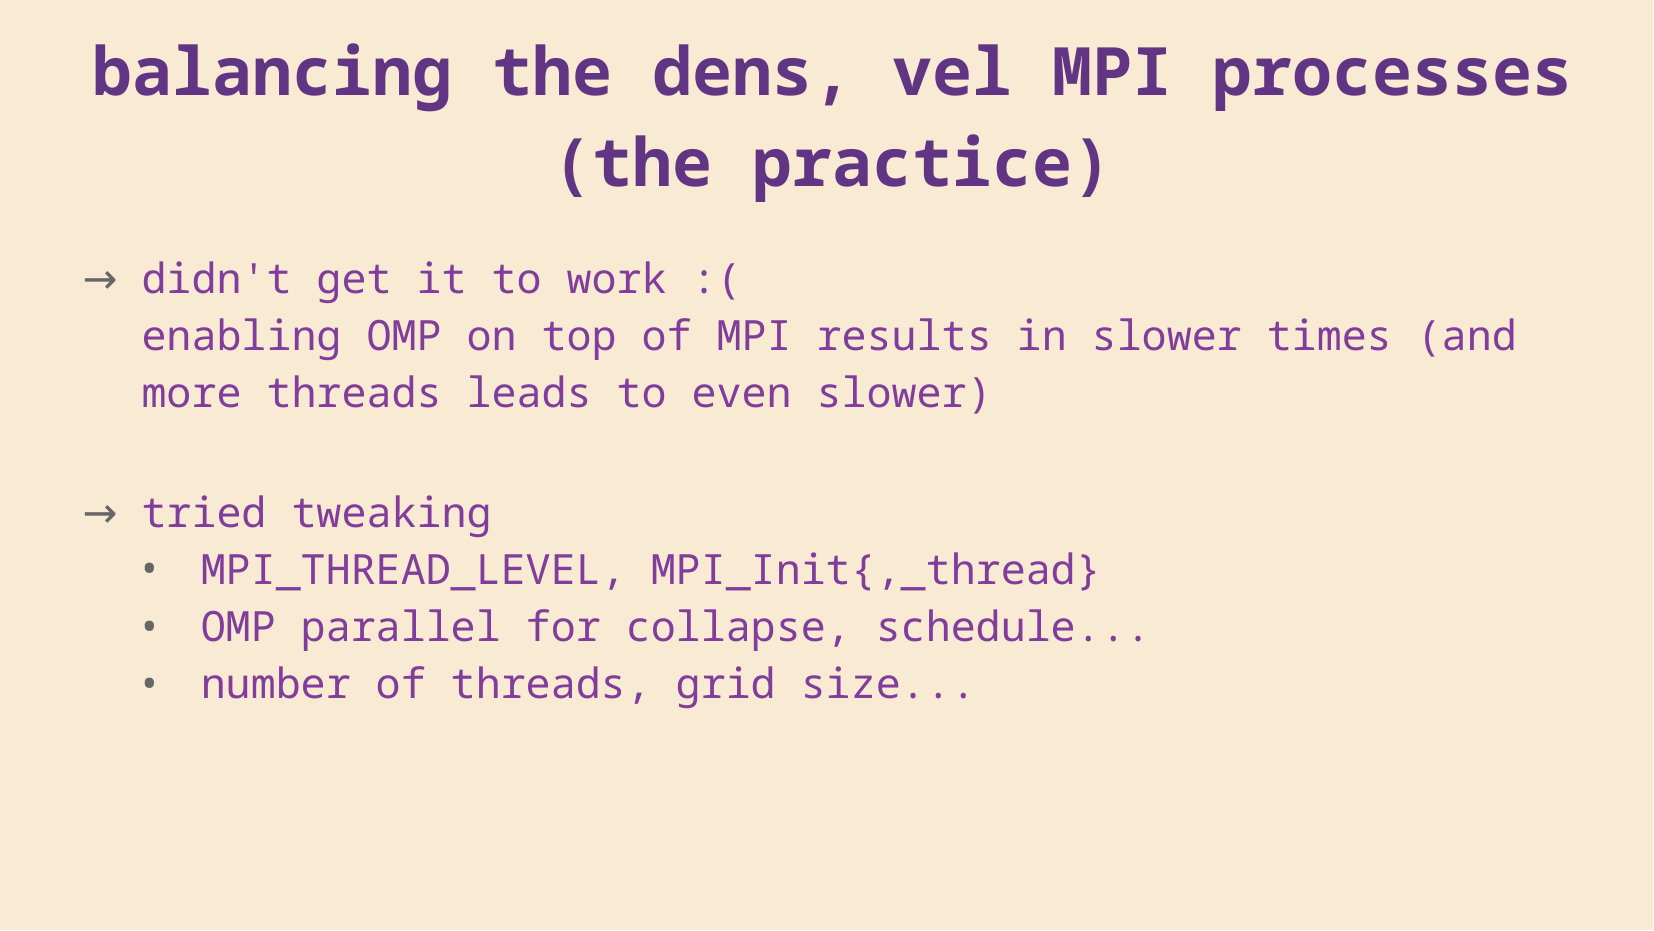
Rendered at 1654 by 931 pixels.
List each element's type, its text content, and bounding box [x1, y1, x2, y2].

title balancing the dens, vel MPI processes (the practice) [47, 0, 1619, 238]
list didn't get it to work :( enabling OMP on top of MPI results in slower times (and more threads leads to even slower) tried tweaking MPI_THREAD_LEVEL, MPI_Init{,_thread} OMP parallel for collapse, schedule... number of threads, grid size... [82, 248, 1571, 789]
